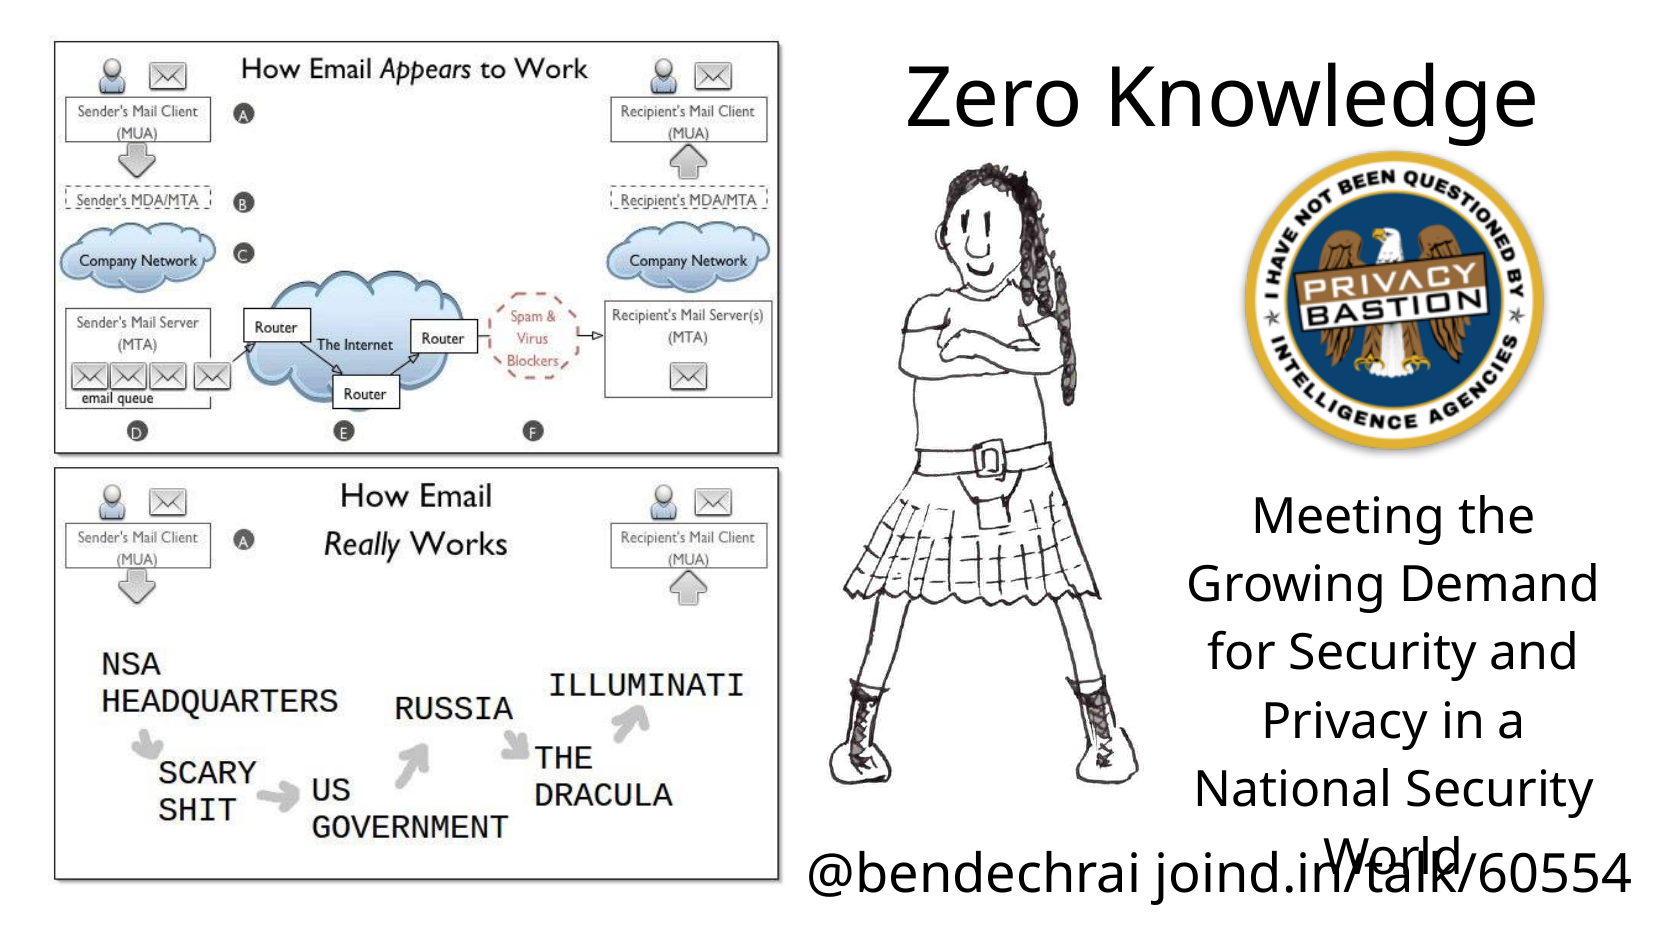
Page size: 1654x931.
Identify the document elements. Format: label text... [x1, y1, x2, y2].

text_box Meeting the Growing Demand for Security and Privacy in a National Security World [1169, 472, 1619, 826]
picture [814, 237, 1158, 792]
picture [1235, 141, 1553, 459]
text_box Zero Knowledge [814, 30, 1630, 237]
text_box @bendechrai [791, 826, 1158, 915]
picture [48, 35, 785, 886]
text_box joind.in/talk/60554 [1127, 826, 1654, 927]
